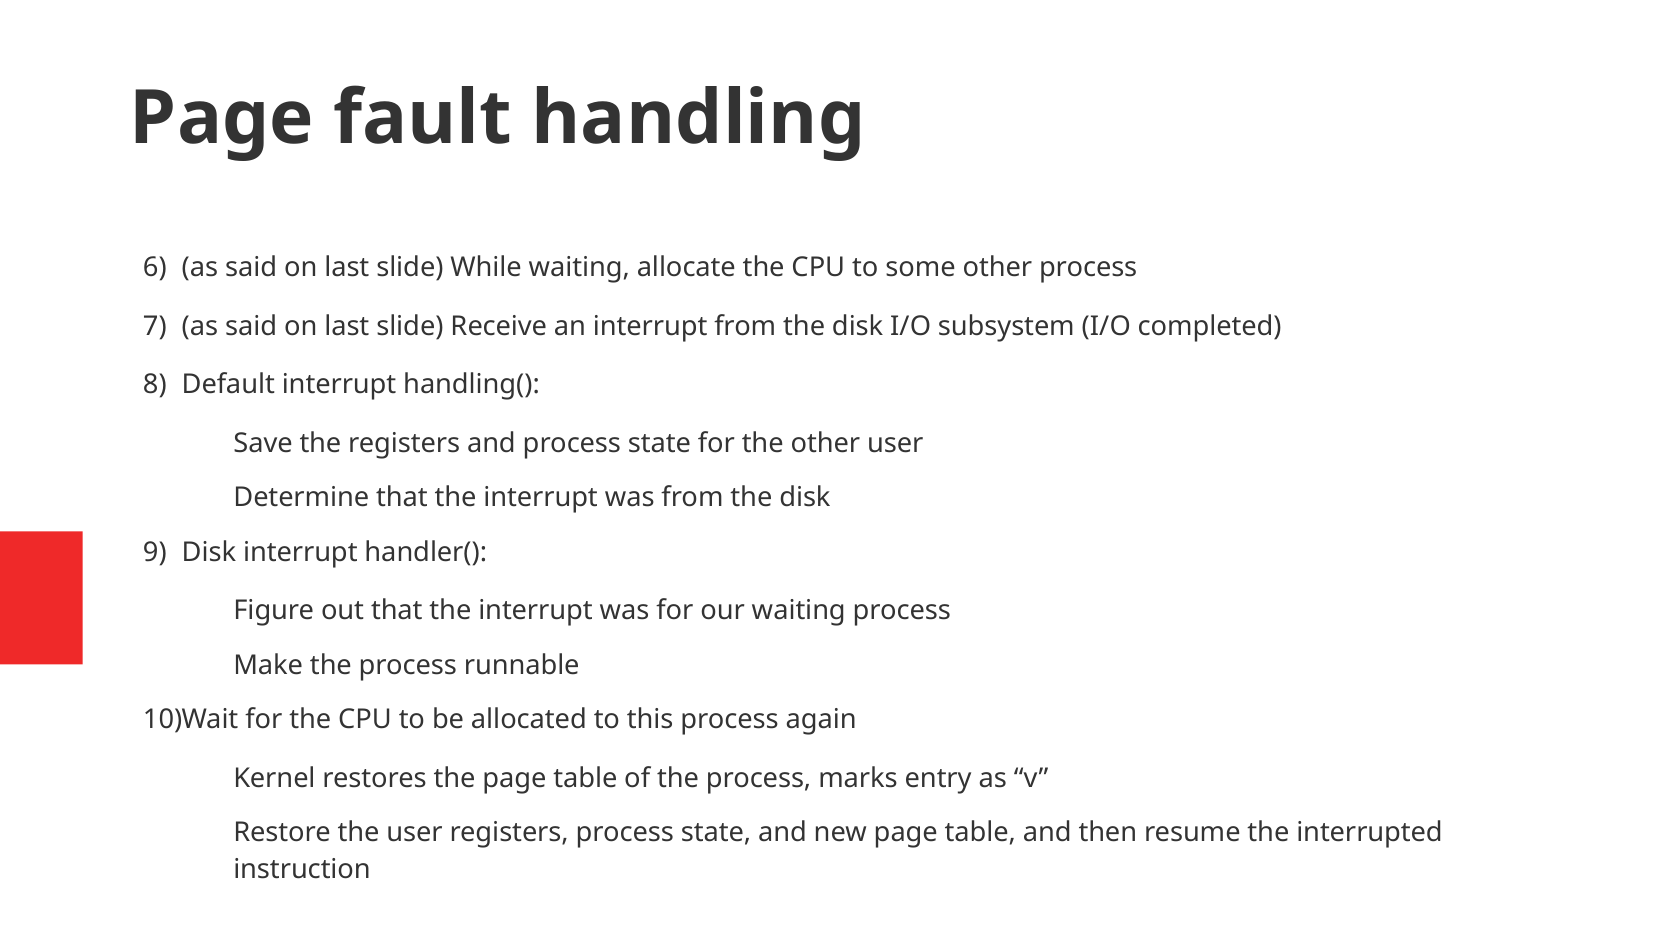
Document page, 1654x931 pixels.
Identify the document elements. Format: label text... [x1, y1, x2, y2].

list (as said on last slide) While waiting, allocate the CPU to some other process (as said on last slide) Receive an interrupt from the disk I/O subsystem (I/O completed) Default interrupt handling(): Save the registers and process state for the other user Determine that the interrupt was from the disk Disk interrupt handler(): Figure out that the interrupt was for our waiting process Make the process runnable Wait for the CPU to be allocated to this process again Kernel restores the page table of the process, marks entry as “v” Restore the user registers, process state, and new page table, and then resume the interrupted instruction [129, 247, 1548, 898]
title Page fault handling [129, 26, 1536, 204]
